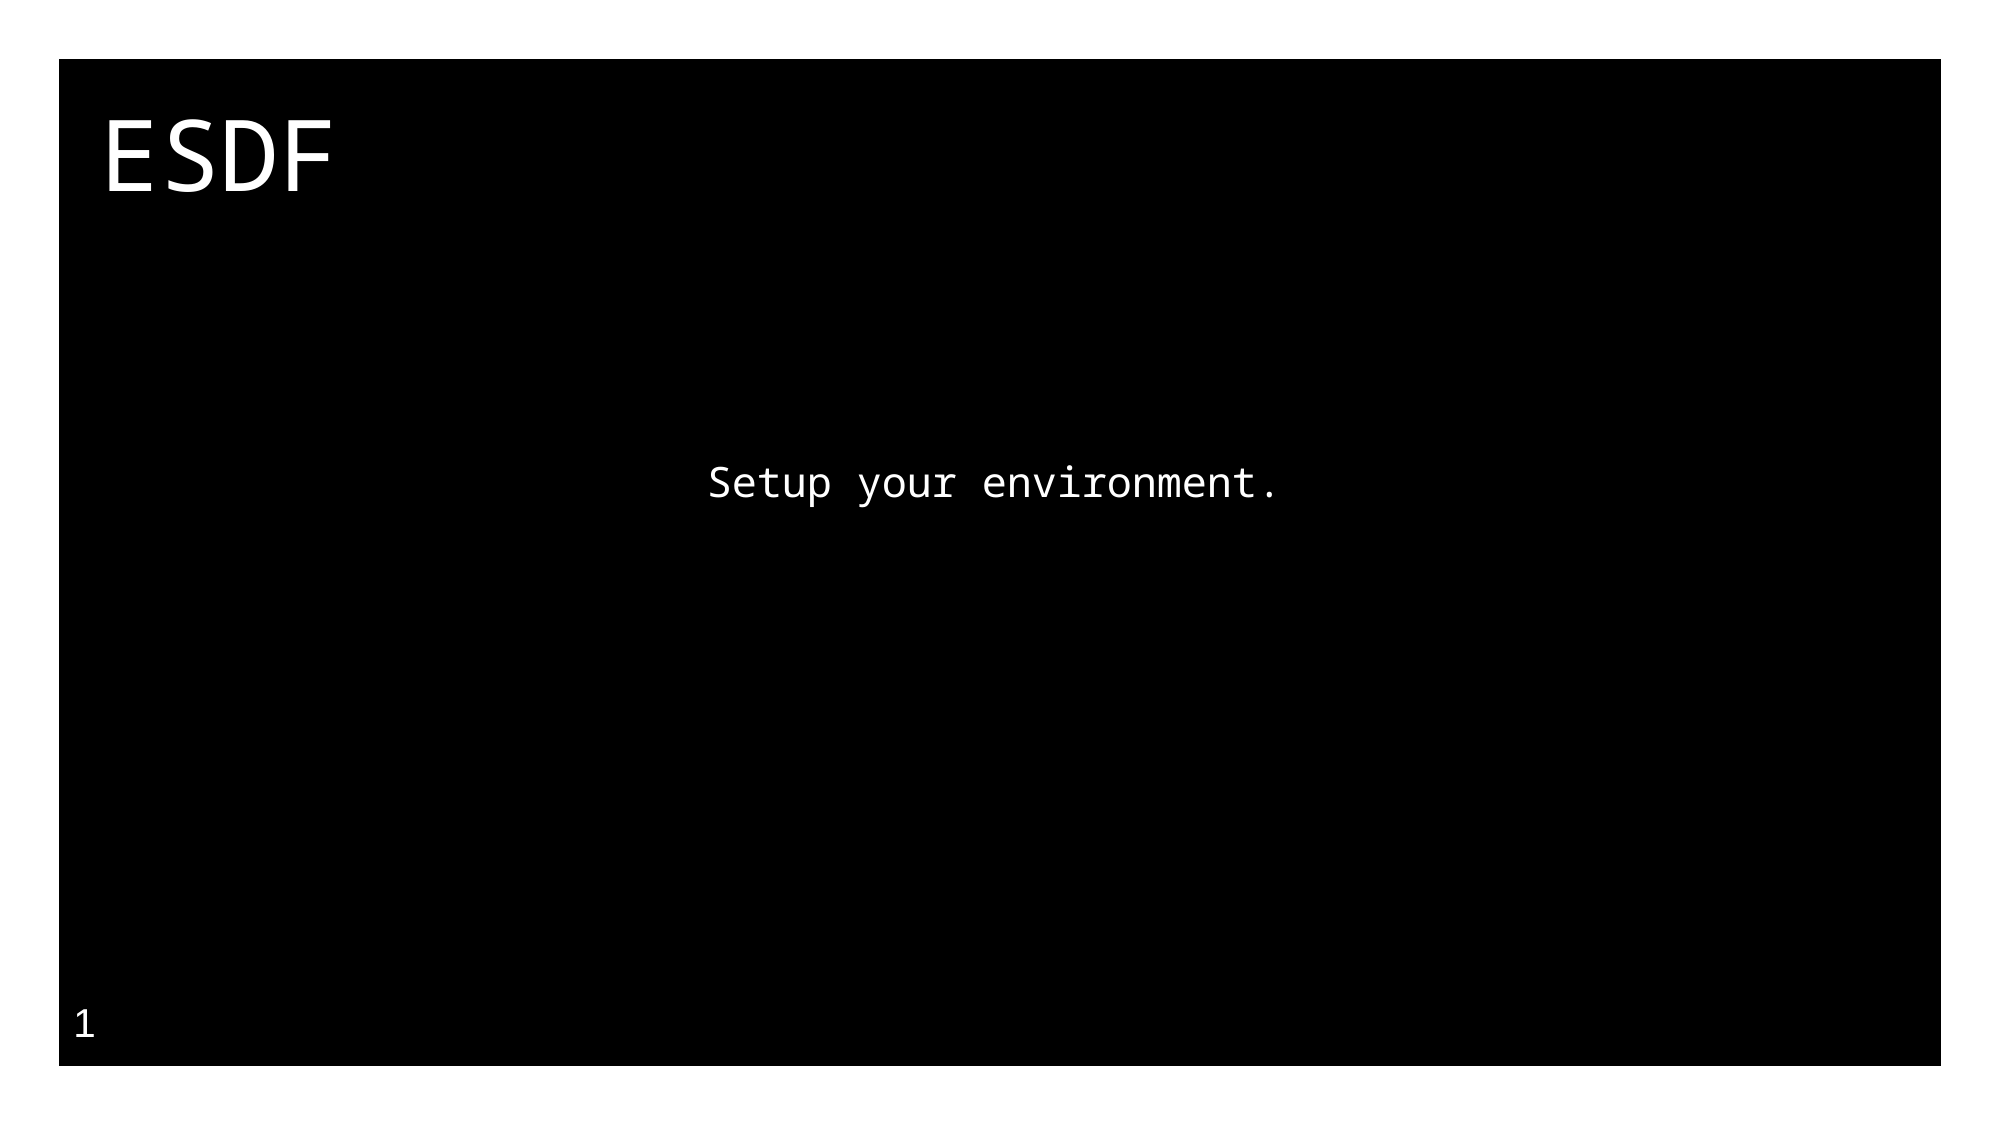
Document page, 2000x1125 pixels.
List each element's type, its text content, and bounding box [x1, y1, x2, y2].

text_box 1 [58, 992, 773, 1070]
title ESDF [100, 0, 515, 396]
subtitle Setup your environment. [546, 96, 1443, 989]
